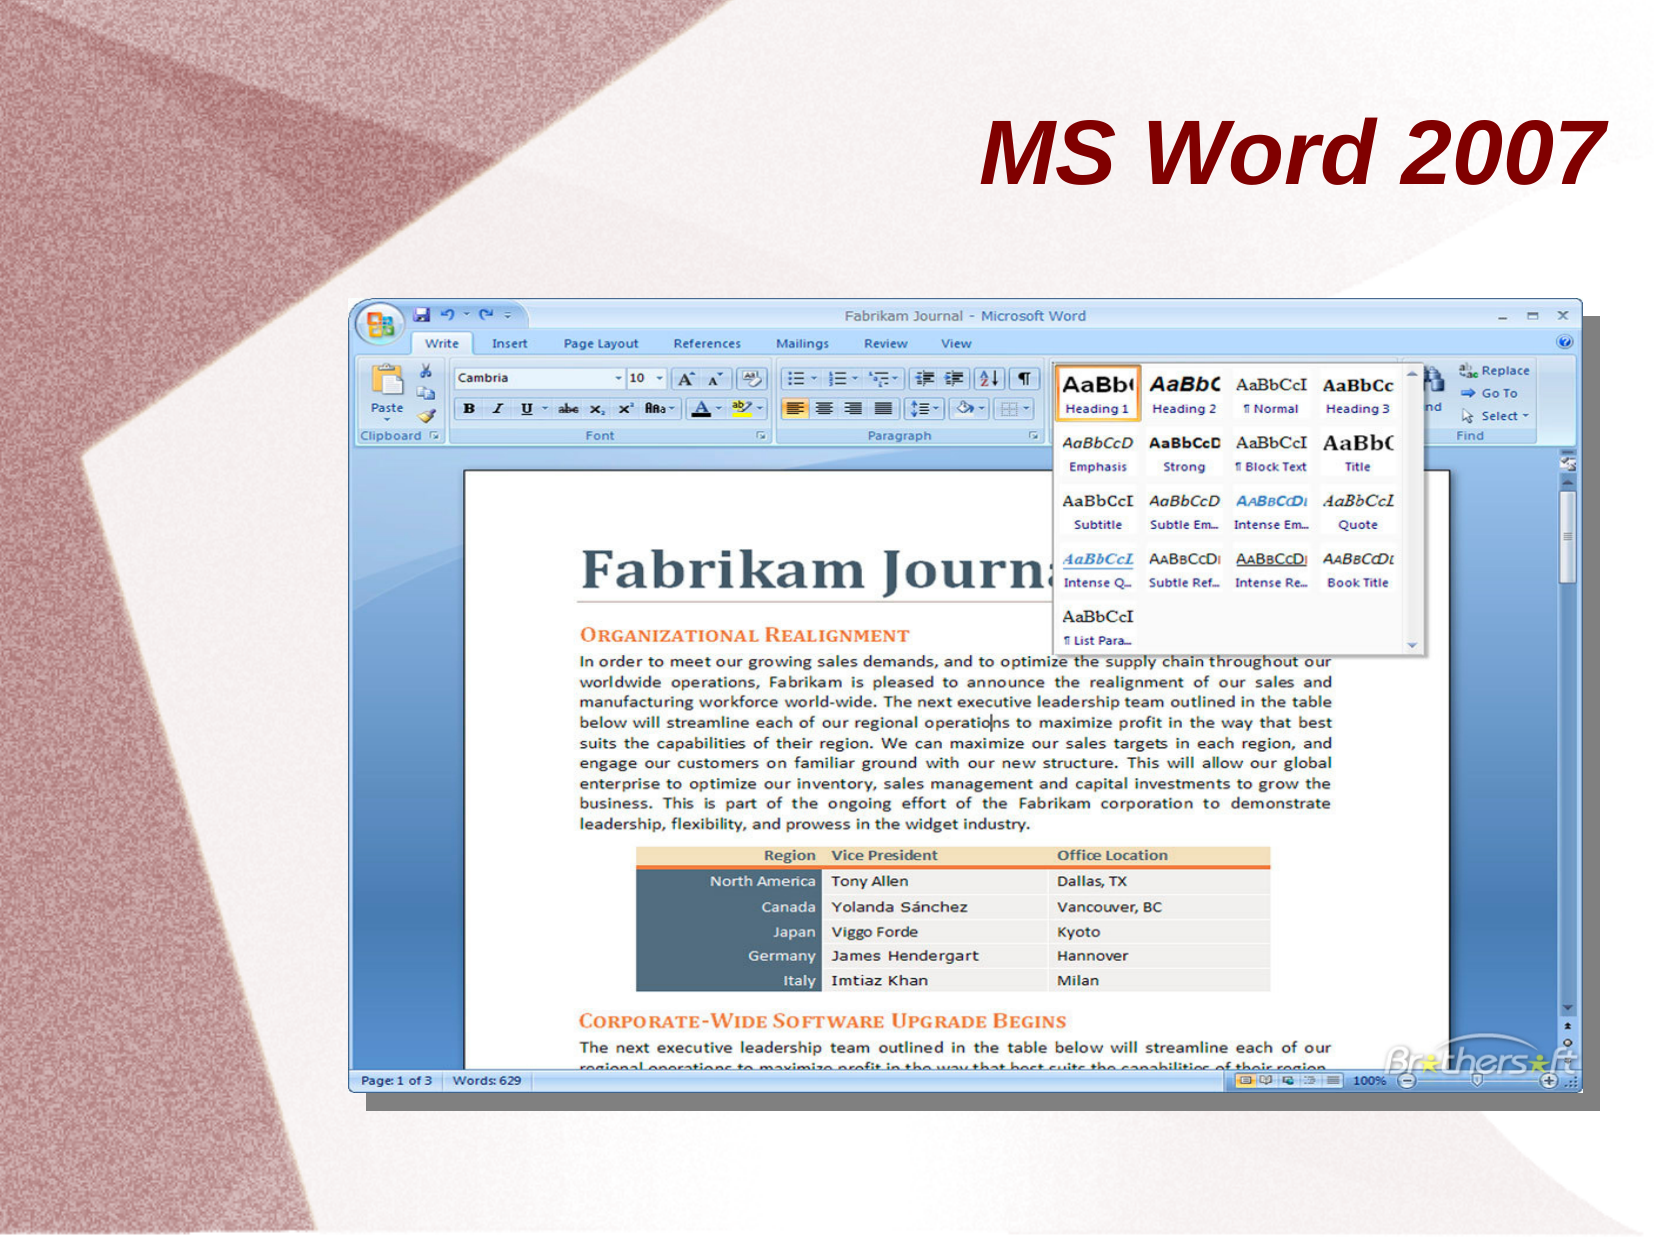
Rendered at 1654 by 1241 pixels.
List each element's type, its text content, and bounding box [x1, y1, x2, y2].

title MS Word 2007 [596, 56, 1607, 250]
picture [0, 0, 1654, 1241]
